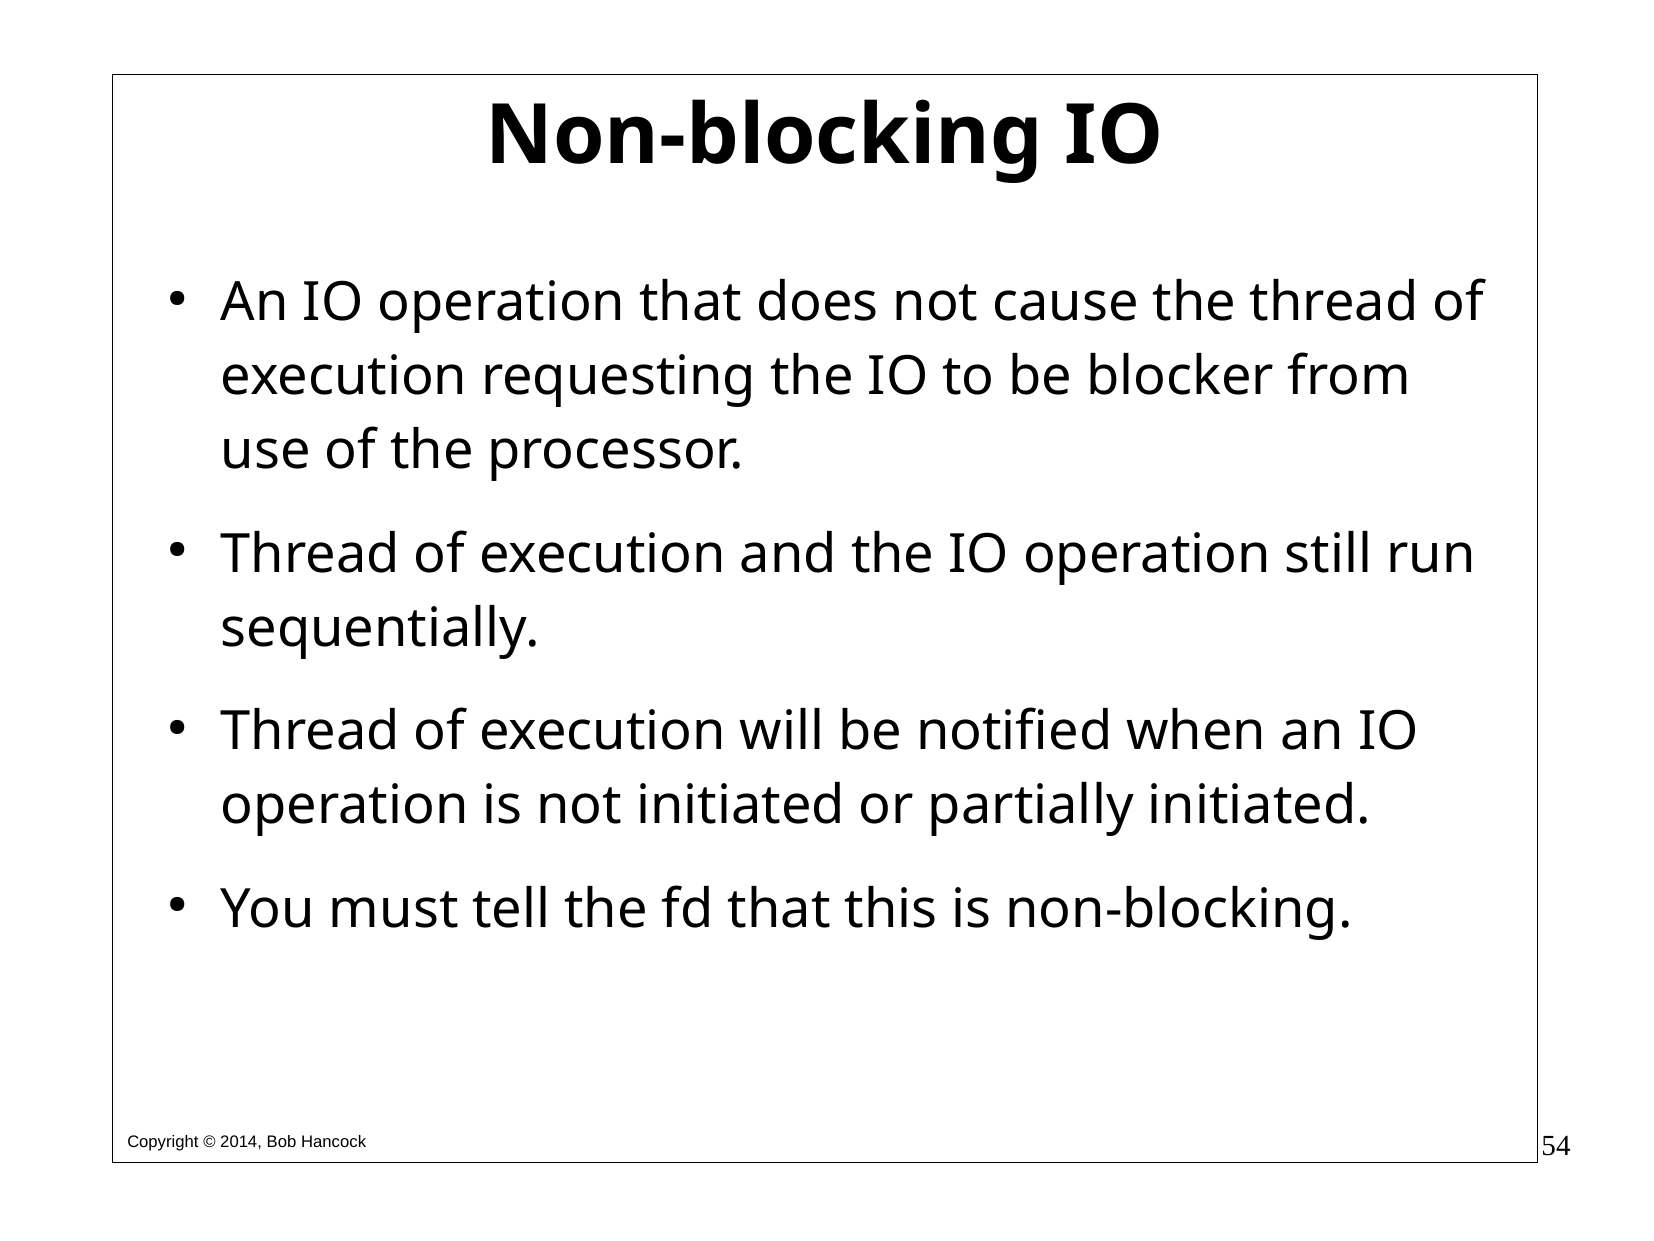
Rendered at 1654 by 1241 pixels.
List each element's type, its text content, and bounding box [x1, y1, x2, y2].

title Non-blocking IO [112, 75, 1538, 188]
text_box Copyright © 2014, Bob Hancock [112, 1125, 382, 1159]
list An IO operation that does not cause the thread of execution requesting the IO to be blocker from use of the processor. Thread of execution and the IO operation still run sequentially. Thread of execution will be notified when an IO operation is not initiated or partially initiated. You must tell the fd that this is non-blocking. [150, 262, 1501, 1126]
